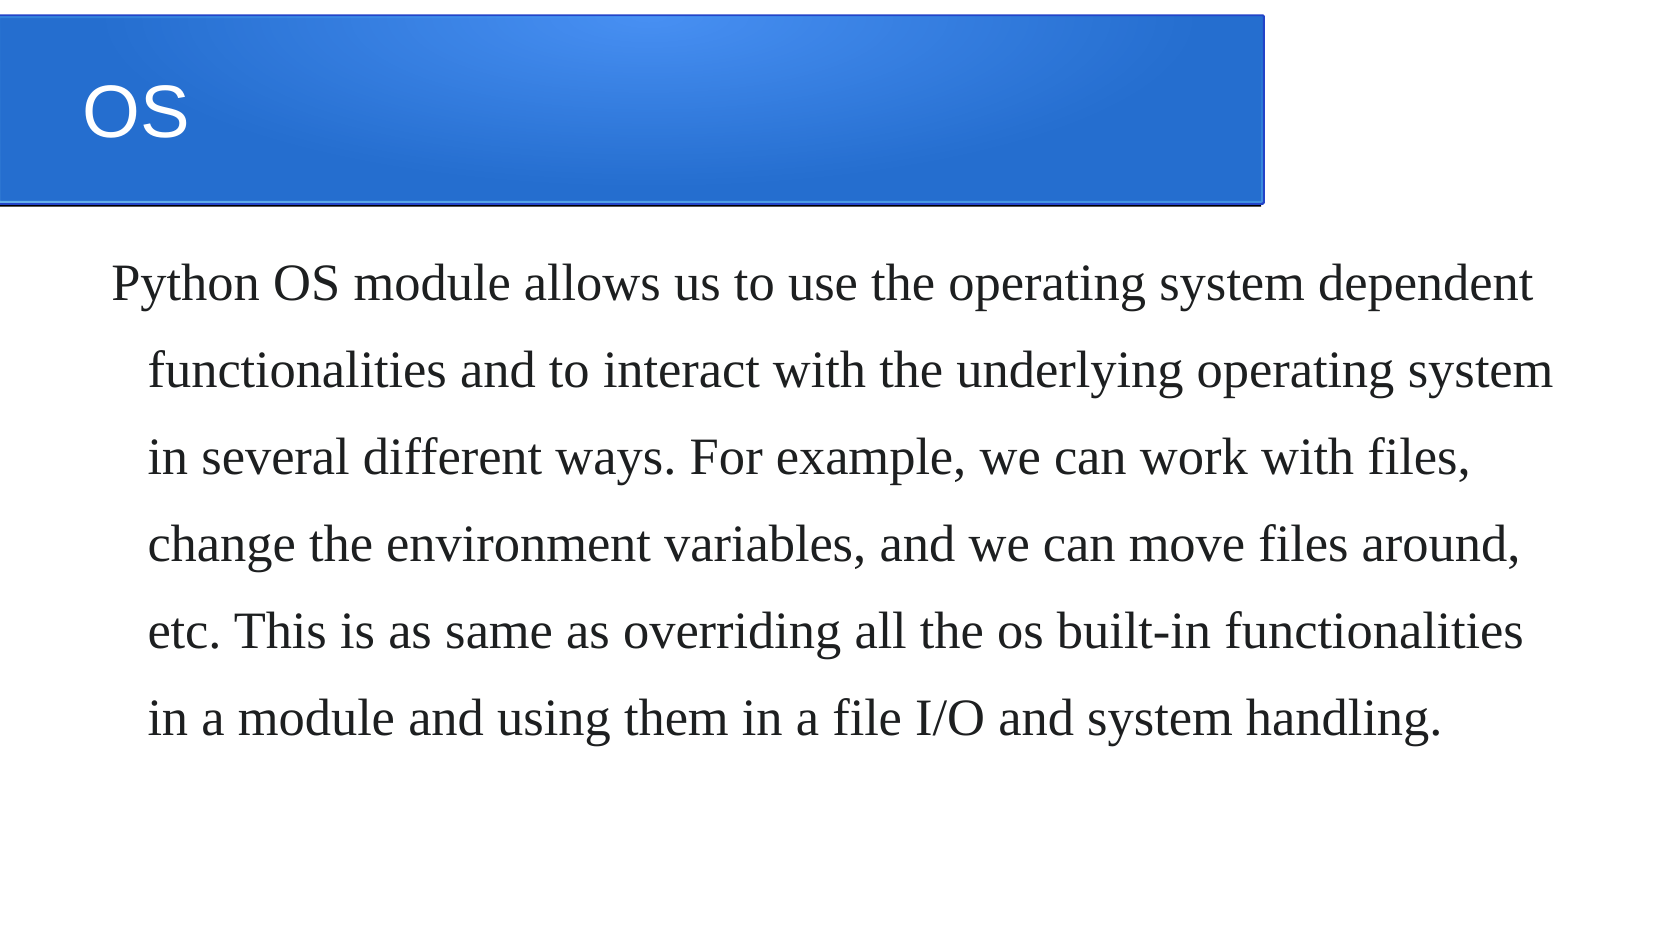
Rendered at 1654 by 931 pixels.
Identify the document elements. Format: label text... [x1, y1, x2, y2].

list Python OS module allows us to use the operating system dependent functionalities and to interact with the underlying operating system in several different ways. For example, we can work with files, change the environment variables, and we can move files around, etc. This is as same as overriding all the os built-in functionalities in a module and using them in a file I/O and system handling. [82, 224, 1571, 764]
title OS [82, 35, 1235, 189]
